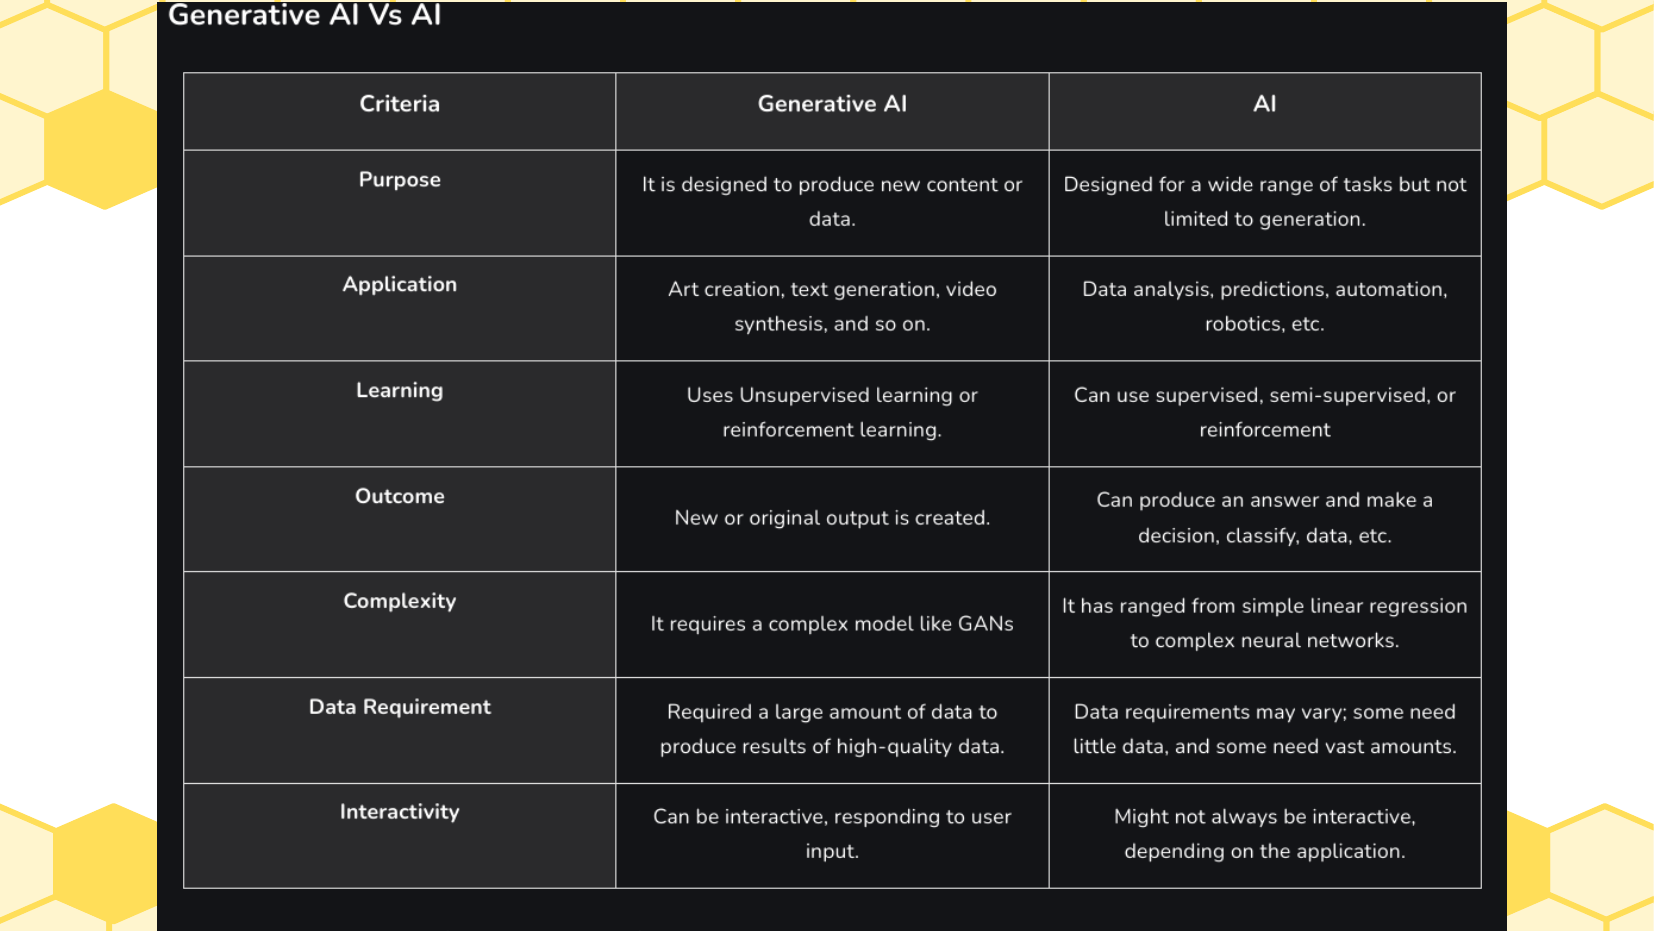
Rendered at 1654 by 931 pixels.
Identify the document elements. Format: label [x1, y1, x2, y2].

picture [157, 2, 1507, 931]
